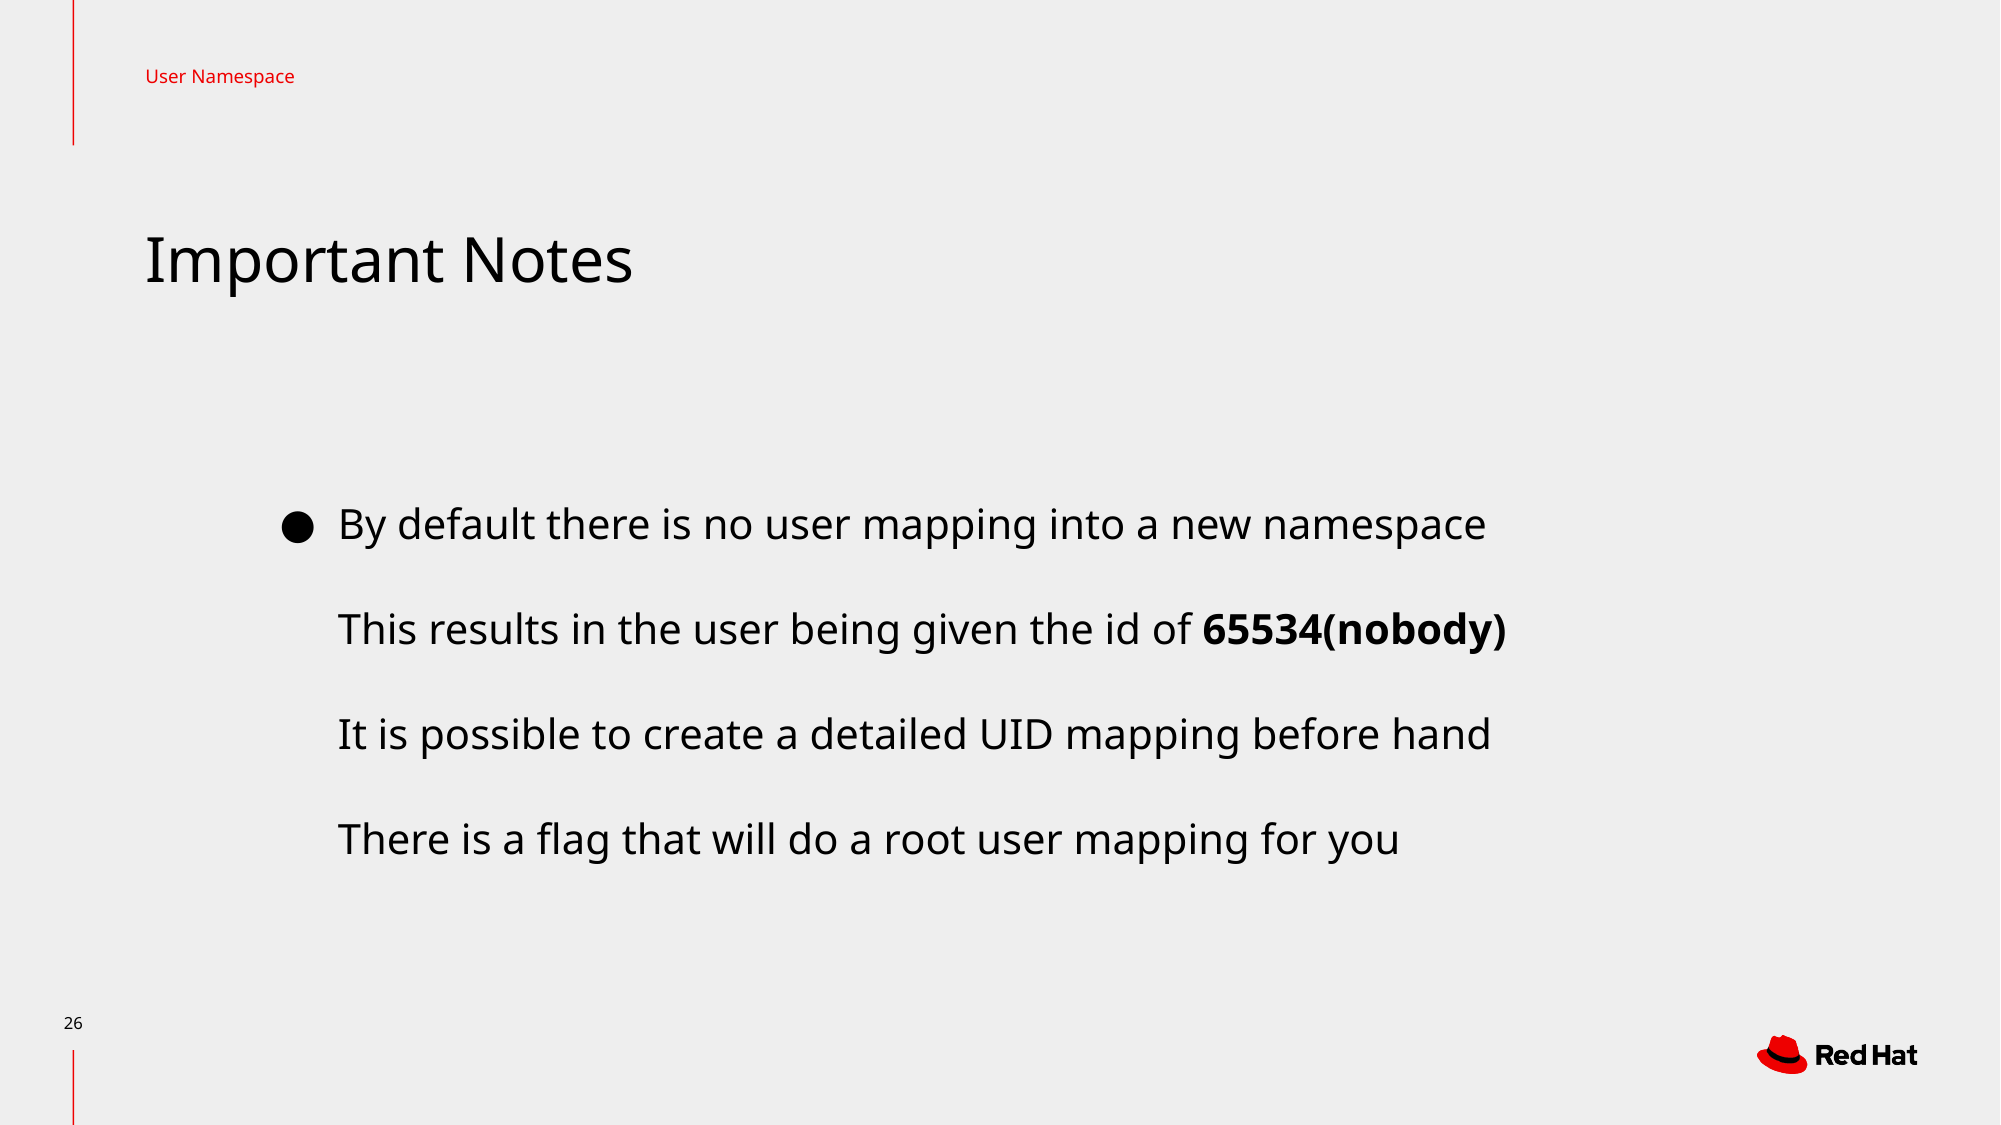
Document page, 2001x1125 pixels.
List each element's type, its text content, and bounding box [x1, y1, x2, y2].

title By default there is no user mapping into a new namespace This results in the user being given the id of 65534(nobody) It is possible to create a detailed UID mapping before hand There is a flag that will do a root user mapping for you [262, 442, 1822, 837]
slide_number <number> [13, 1012, 134, 1036]
title Important Notes [73, 193, 1713, 353]
picture [1757, 1035, 1918, 1074]
subtitle User Namespace [73, 9, 919, 143]
